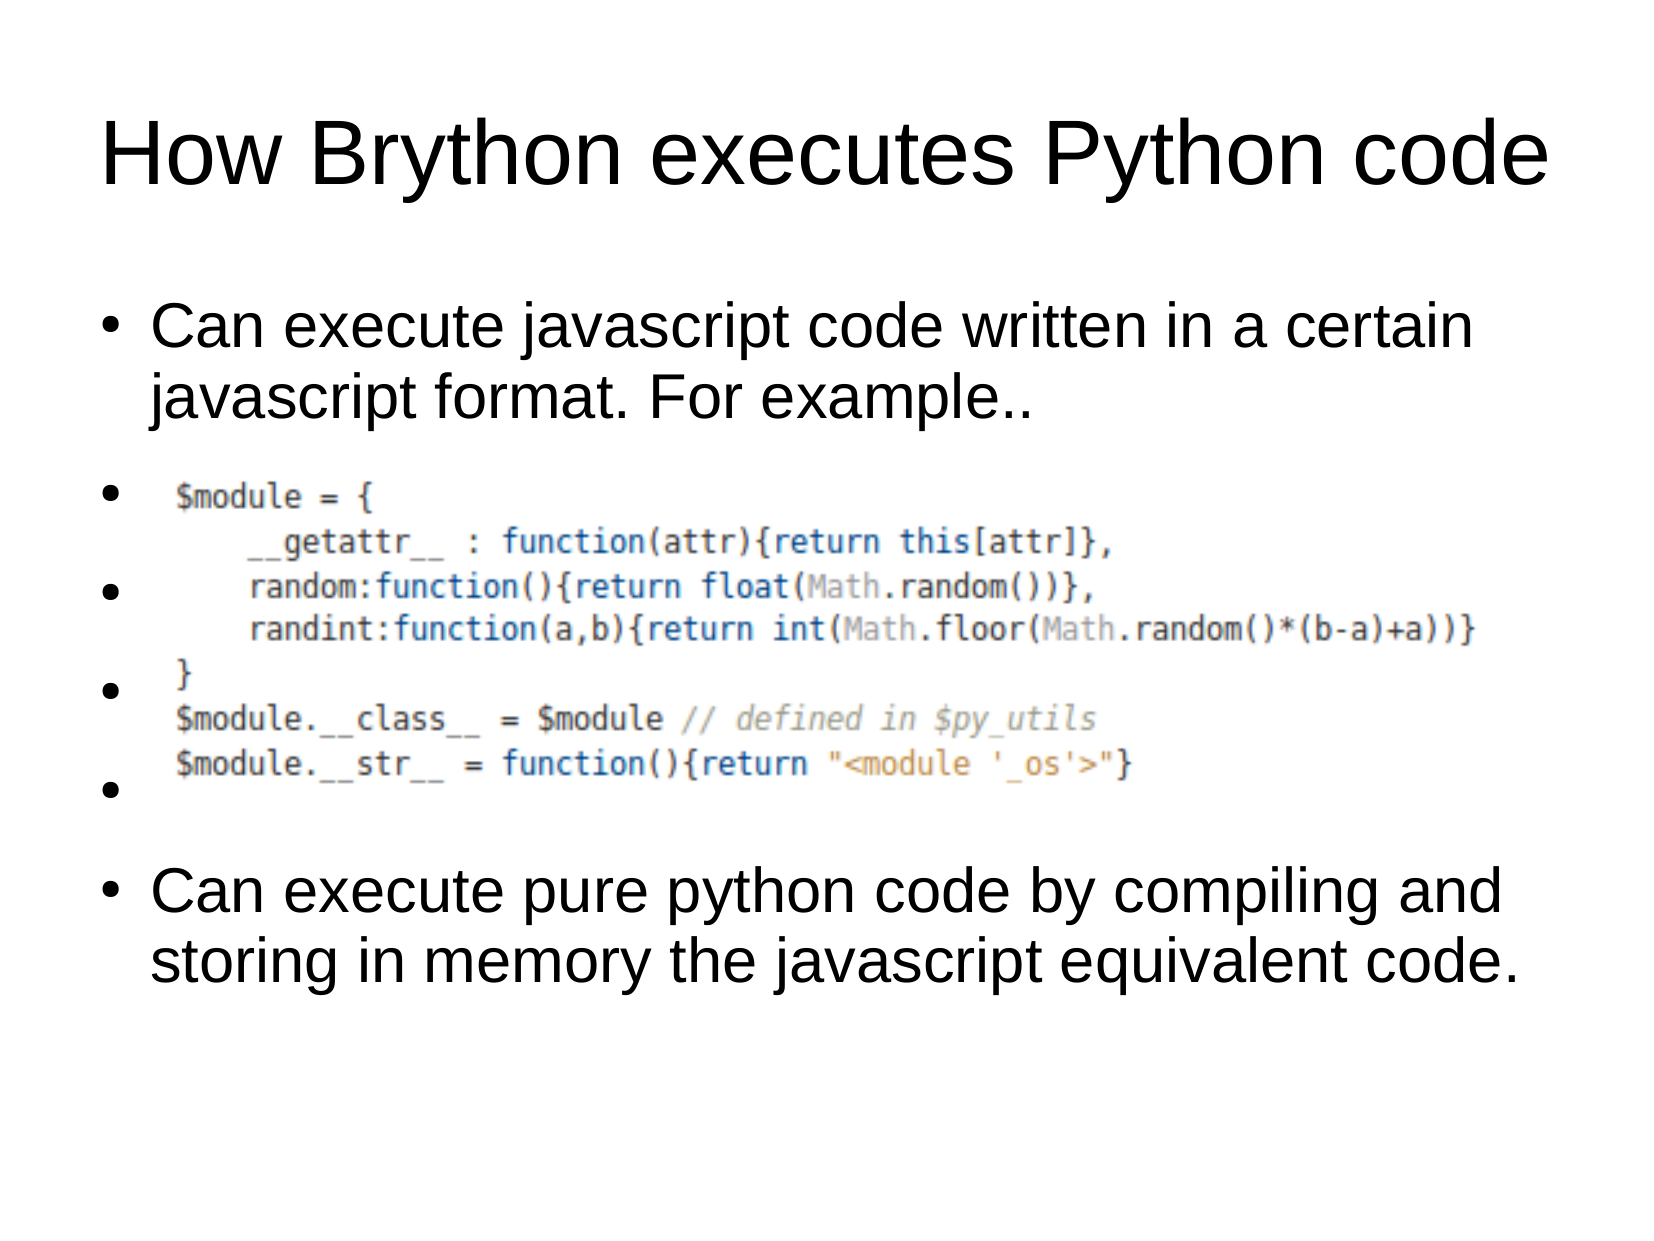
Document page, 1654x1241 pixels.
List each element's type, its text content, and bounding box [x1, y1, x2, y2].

title How Brython executes Python code [82, 49, 1571, 257]
list Can execute javascript code written in a certain javascript format. For example.. Can execute pure python code by compiling and storing in memory the javascript equivalent code. [82, 290, 1571, 1010]
picture [150, 464, 1555, 797]
